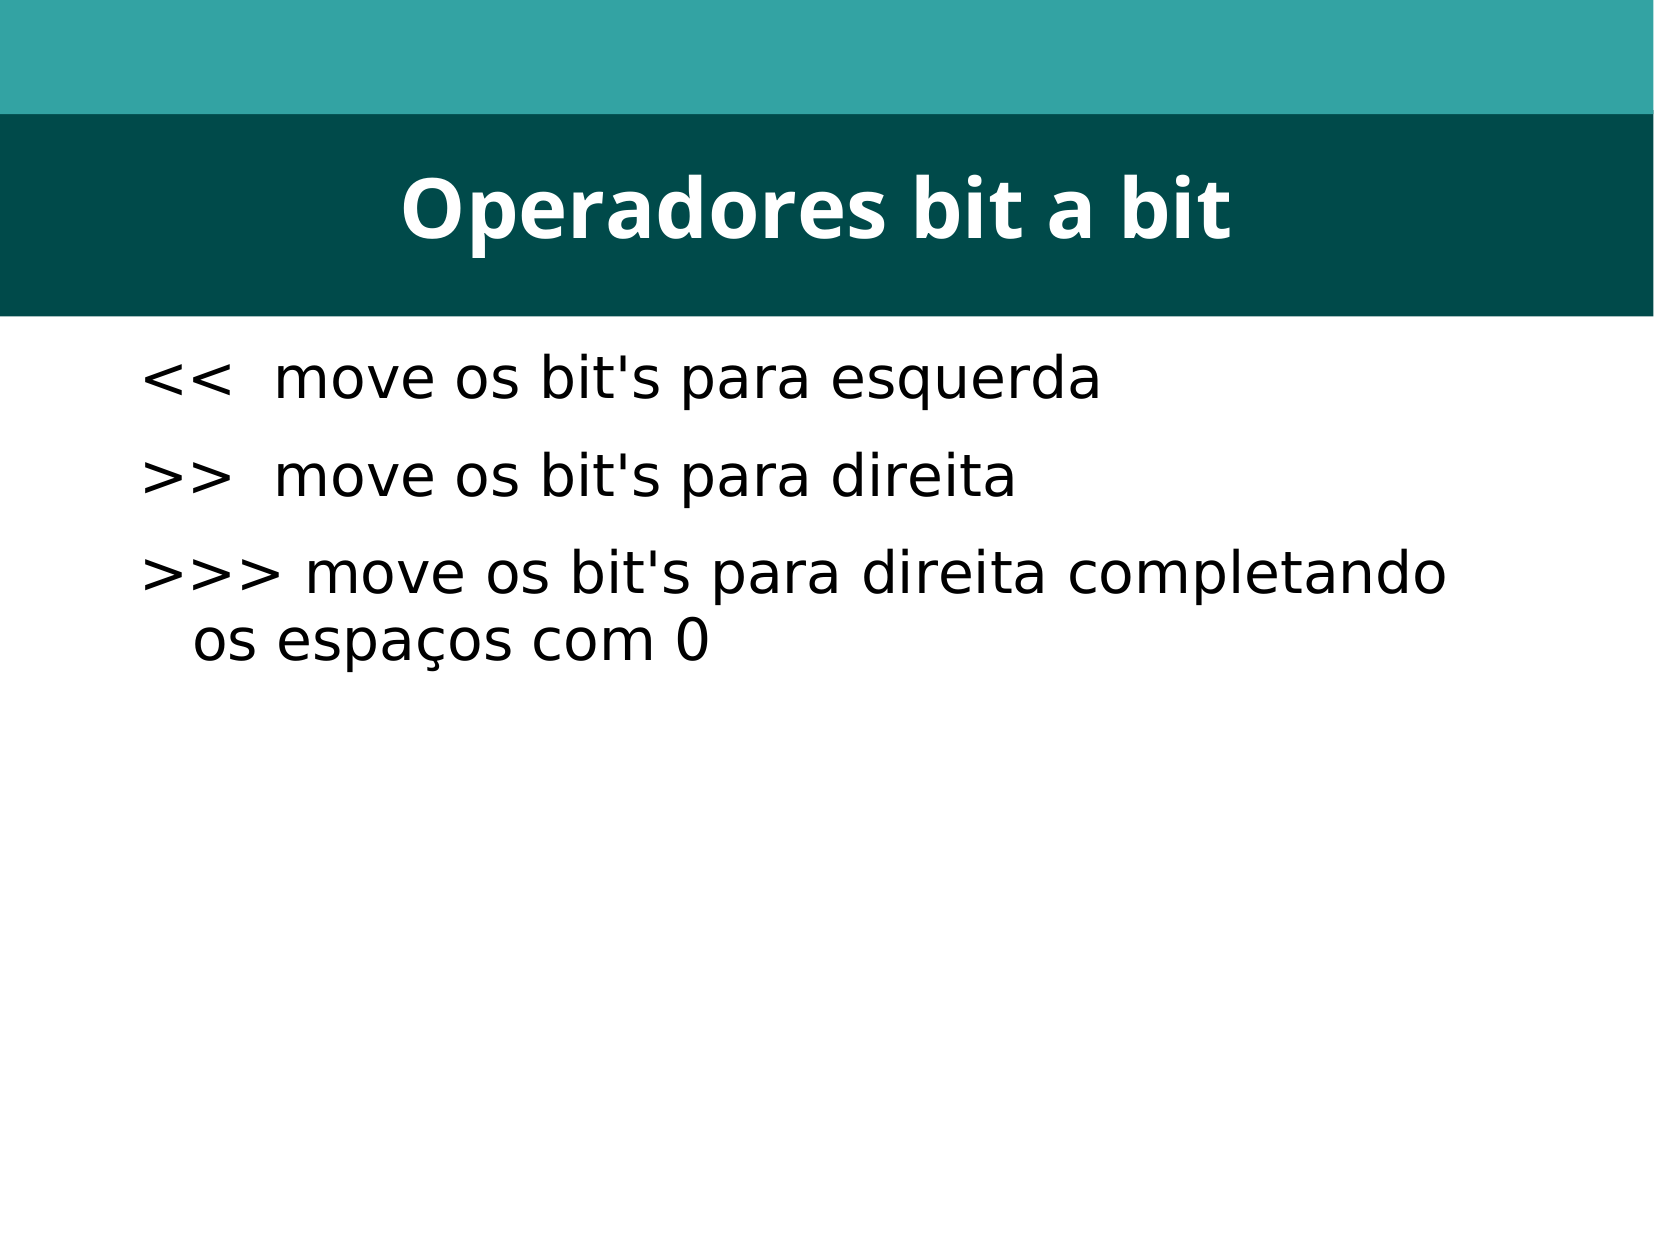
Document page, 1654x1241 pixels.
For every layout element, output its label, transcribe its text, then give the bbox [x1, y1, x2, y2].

title Operadores bit a bit [121, 102, 1534, 311]
list << move os bit's para esquerda >> move os bit's para direita >>> move os bit's para direita completando os espaços com 0 [121, 344, 1534, 1127]
